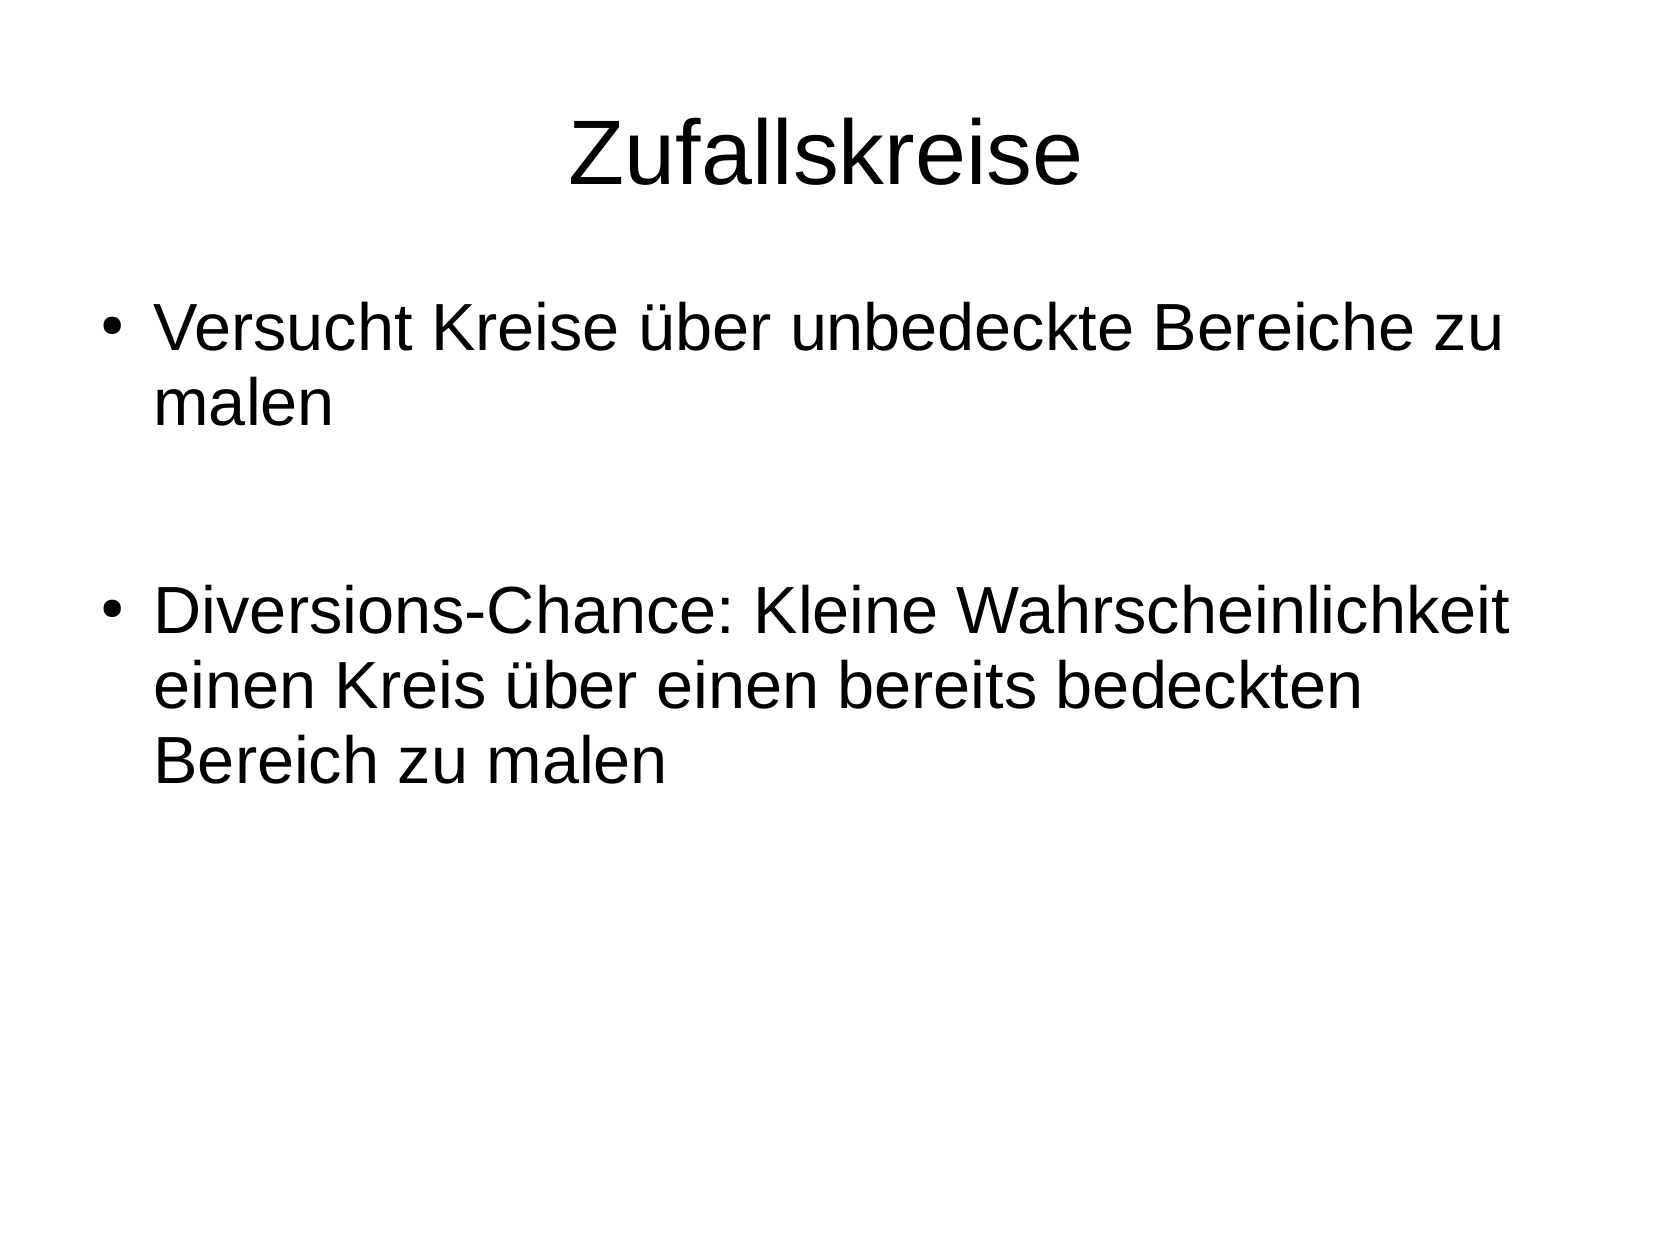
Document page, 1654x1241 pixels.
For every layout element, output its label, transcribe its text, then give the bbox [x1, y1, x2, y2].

list Versucht Kreise über unbedeckte Bereiche zu malen Diversions-Chance: Kleine Wahrscheinlichkeit einen Kreis über einen bereits bedeckten Bereich zu malen [82, 290, 1571, 1010]
title Zufallskreise [82, 49, 1571, 257]
